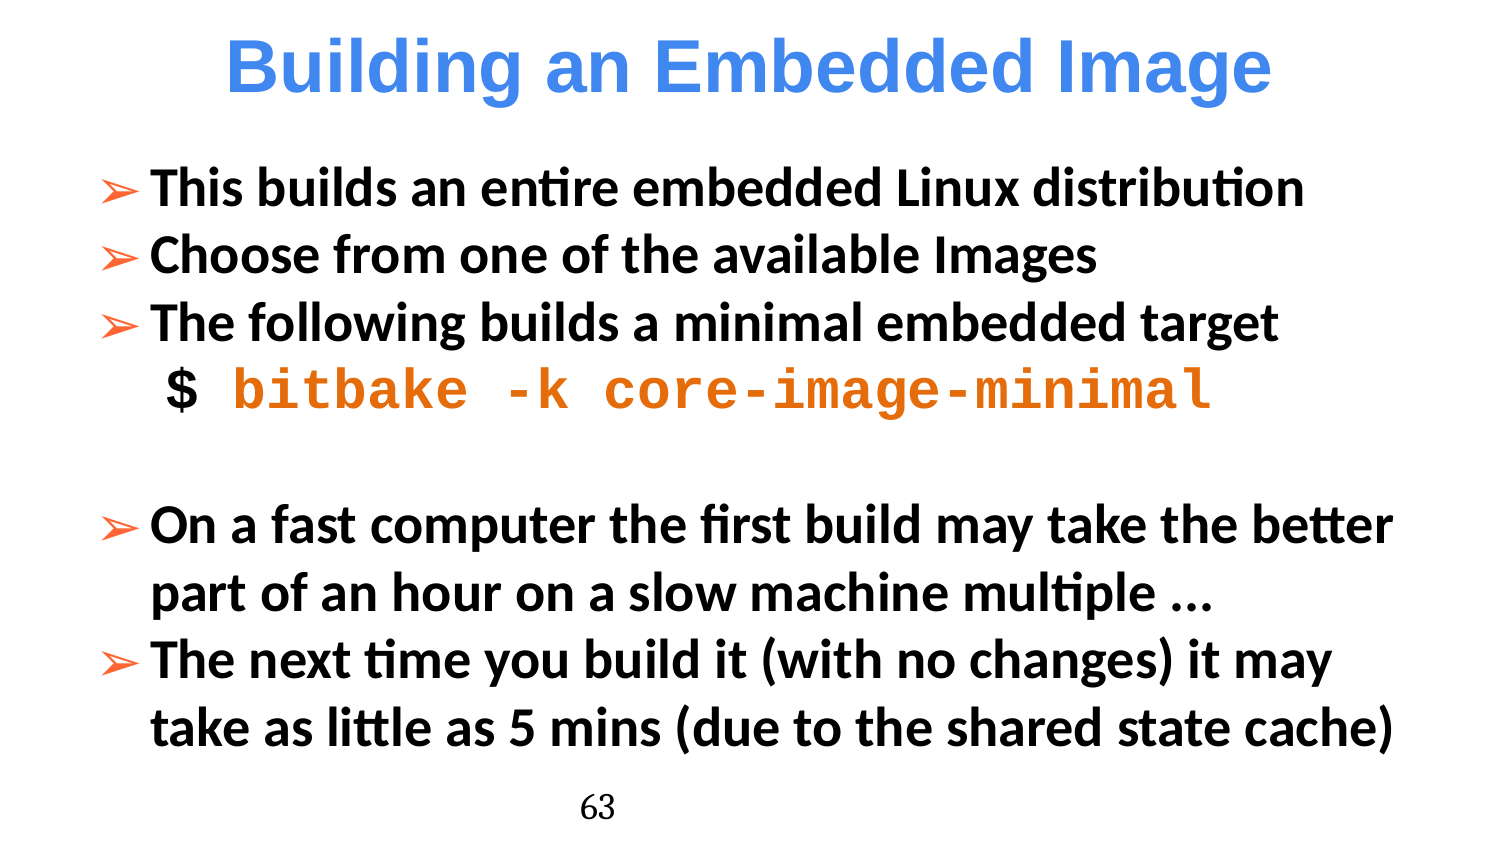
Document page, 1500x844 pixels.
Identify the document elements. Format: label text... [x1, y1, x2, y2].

text_box Building an Embedded Image [75, 10, 1425, 115]
text_box This builds an entire embedded Linux distribution Choose from one of the available Images The following builds a minimal embedded target $ bitbake -k core-image-minimal On a fast computer the first build may take the better part of an hour on a slow machine multiple ... The next time you build it (with no changes) it may take as little as 5 mins (due to the shared state cache) [75, 142, 1425, 754]
text_box <number> [475, 782, 631, 827]
